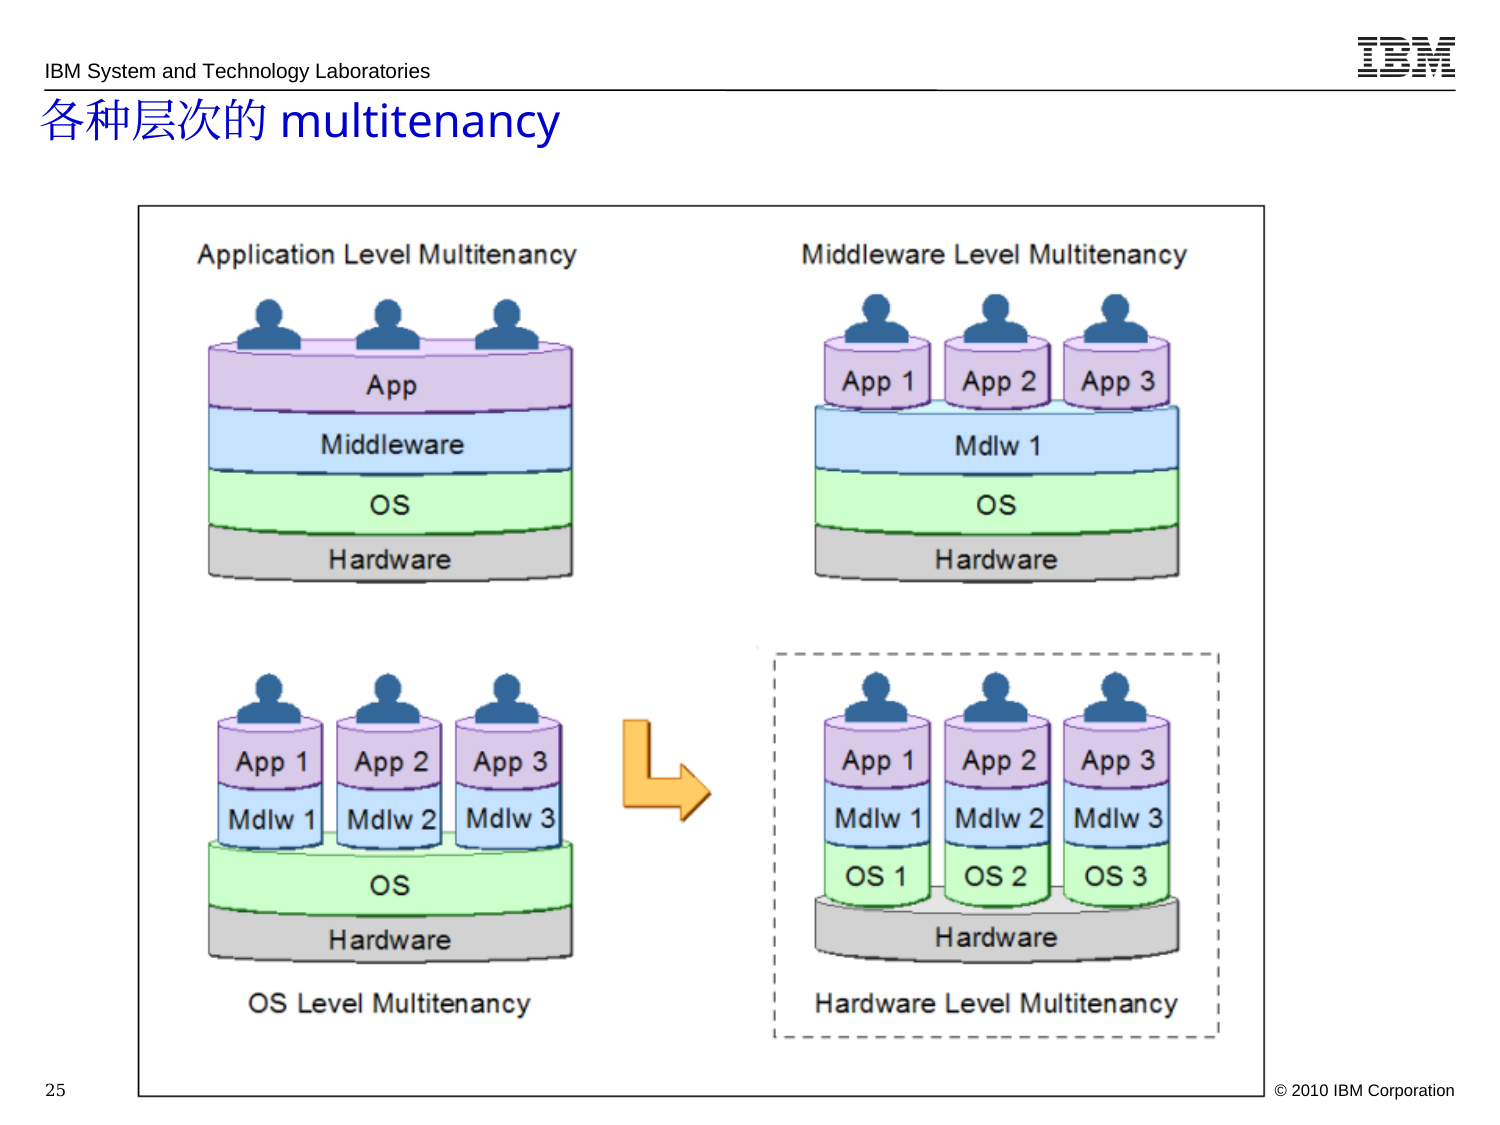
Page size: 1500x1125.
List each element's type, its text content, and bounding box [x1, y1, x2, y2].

picture [124, 196, 1273, 1102]
title 各种层次的multitenancy [24, 90, 1445, 191]
picture [1358, 37, 1455, 77]
text_box <number> [29, 1072, 85, 1108]
